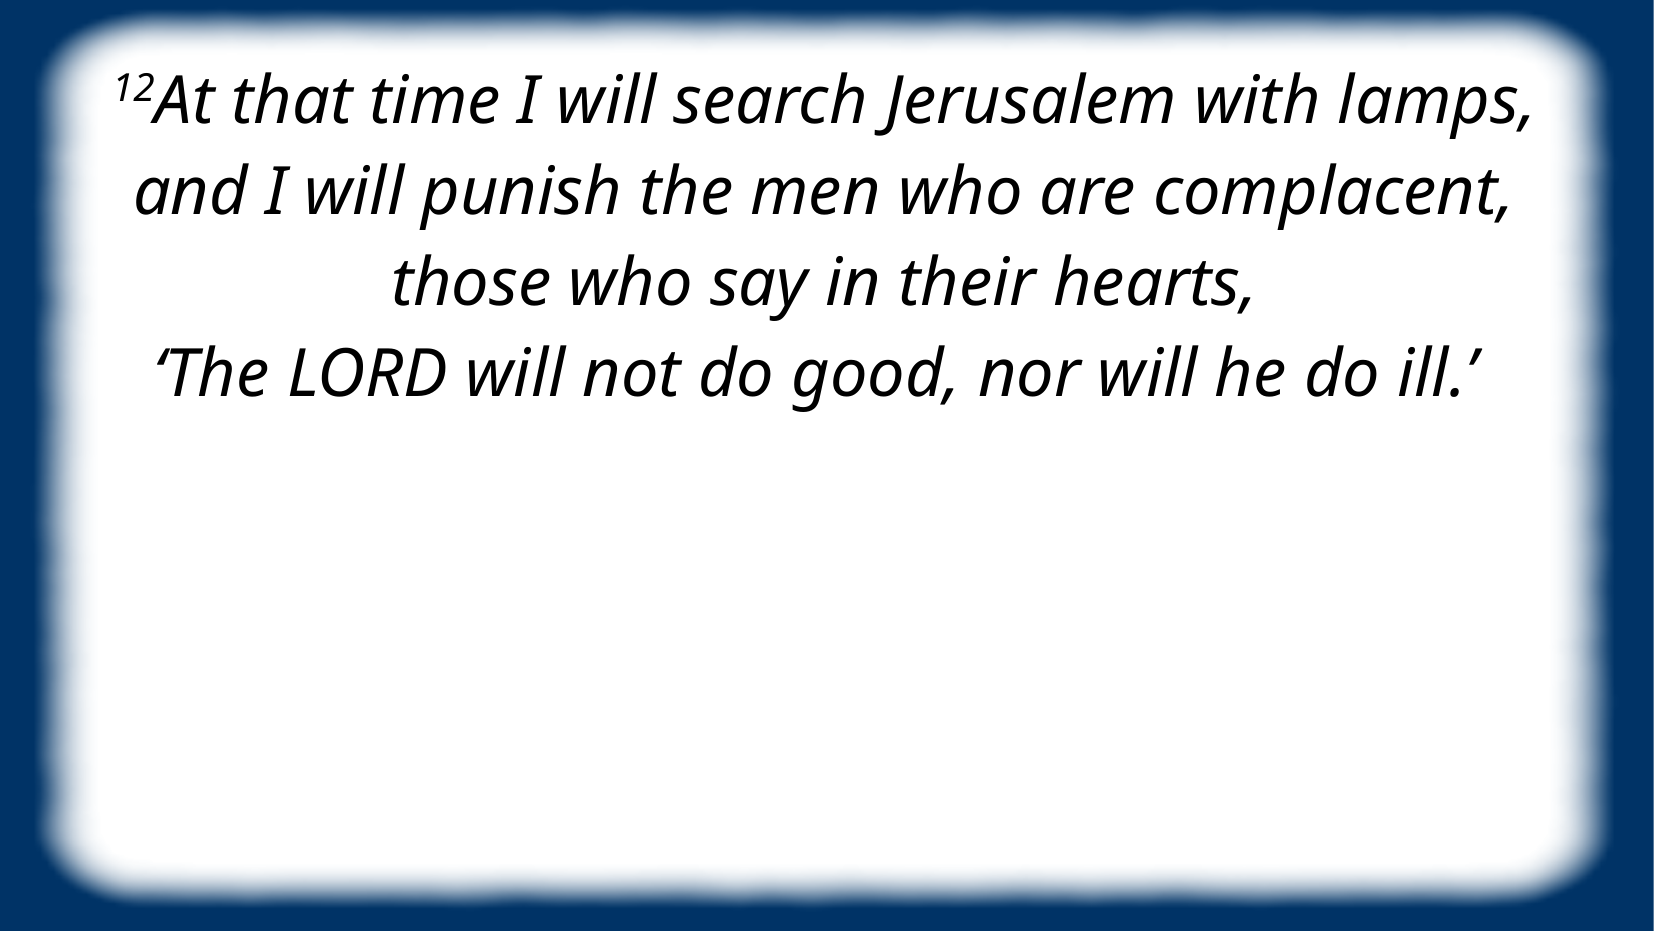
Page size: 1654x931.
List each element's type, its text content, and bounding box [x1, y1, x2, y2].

text_box 12At that time I will search Jerusalem with lamps, and I will punish the men who are complacent, those who say in their hearts, ‘The LORD will not do good, nor will he do ill.’ [75, 45, 1576, 436]
picture [0, 0, 1654, 931]
